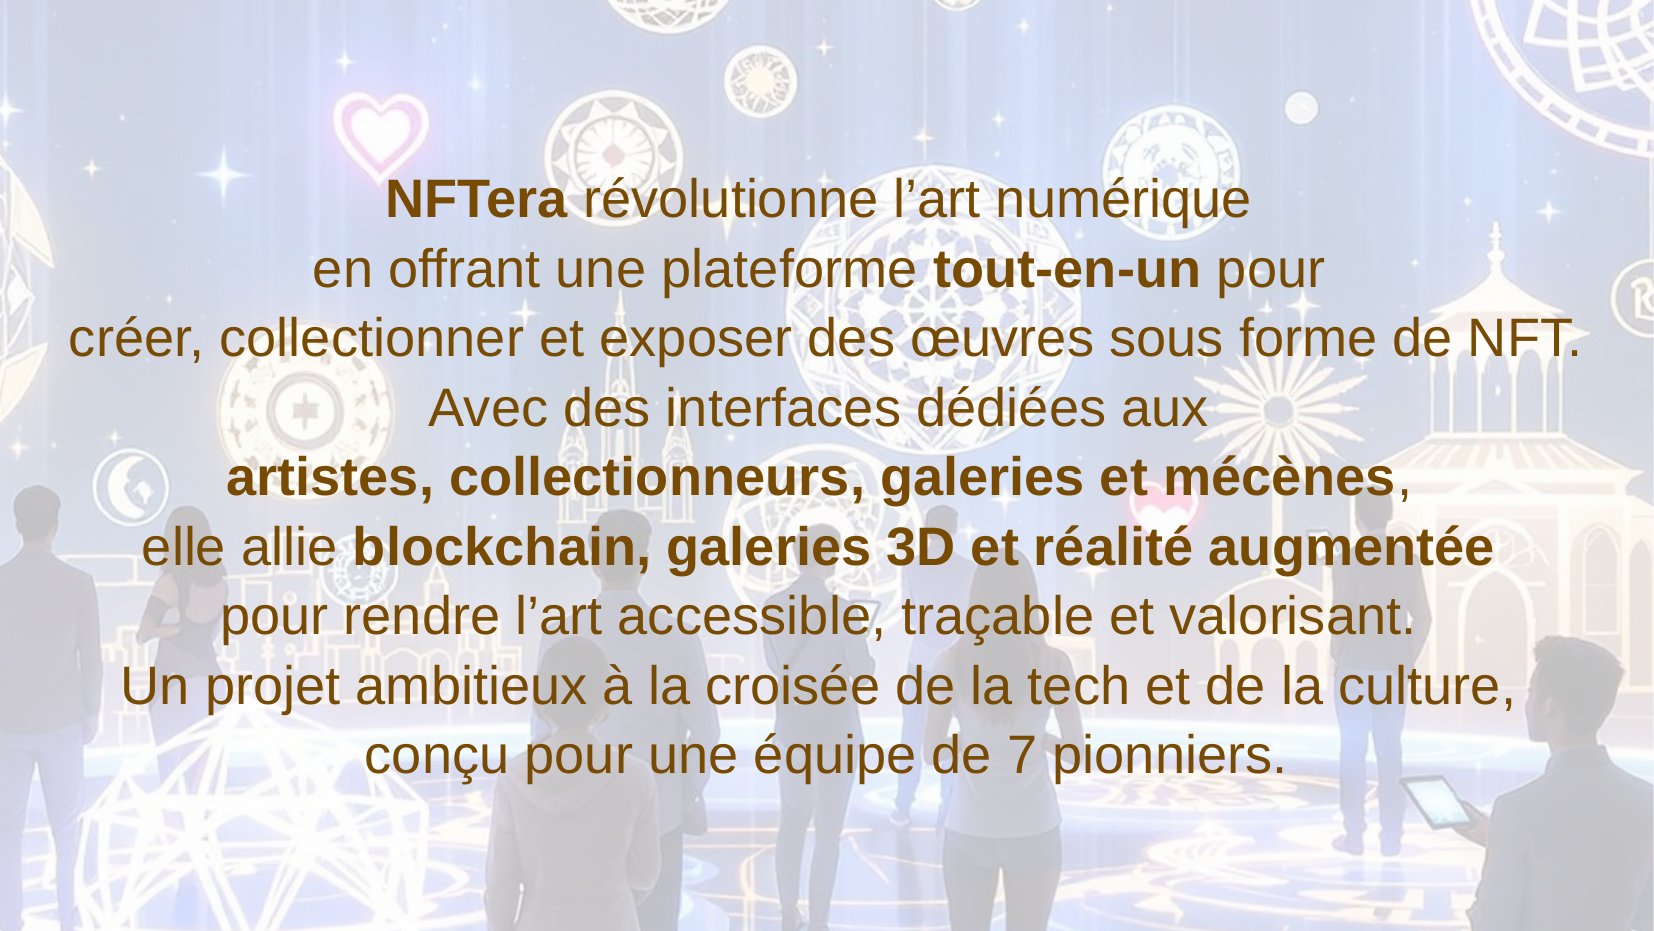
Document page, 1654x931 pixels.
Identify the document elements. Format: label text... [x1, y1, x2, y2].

text_box NFTera révolutionne l’art numérique en offrant une plateforme tout-en-un pour créer, collectionner et exposer des œuvres sous forme de NFT. Avec des interfaces dédiées aux artistes, collectionneurs, galeries et mécènes, elle allie blockchain, galeries 3D et réalité augmentée pour rendre l’art accessible, traçable et valorisant. Un projet ambitieux à la croisée de la tech et de la culture, conçu pour une équipe de 7 pionniers. [0, 88, 1654, 857]
